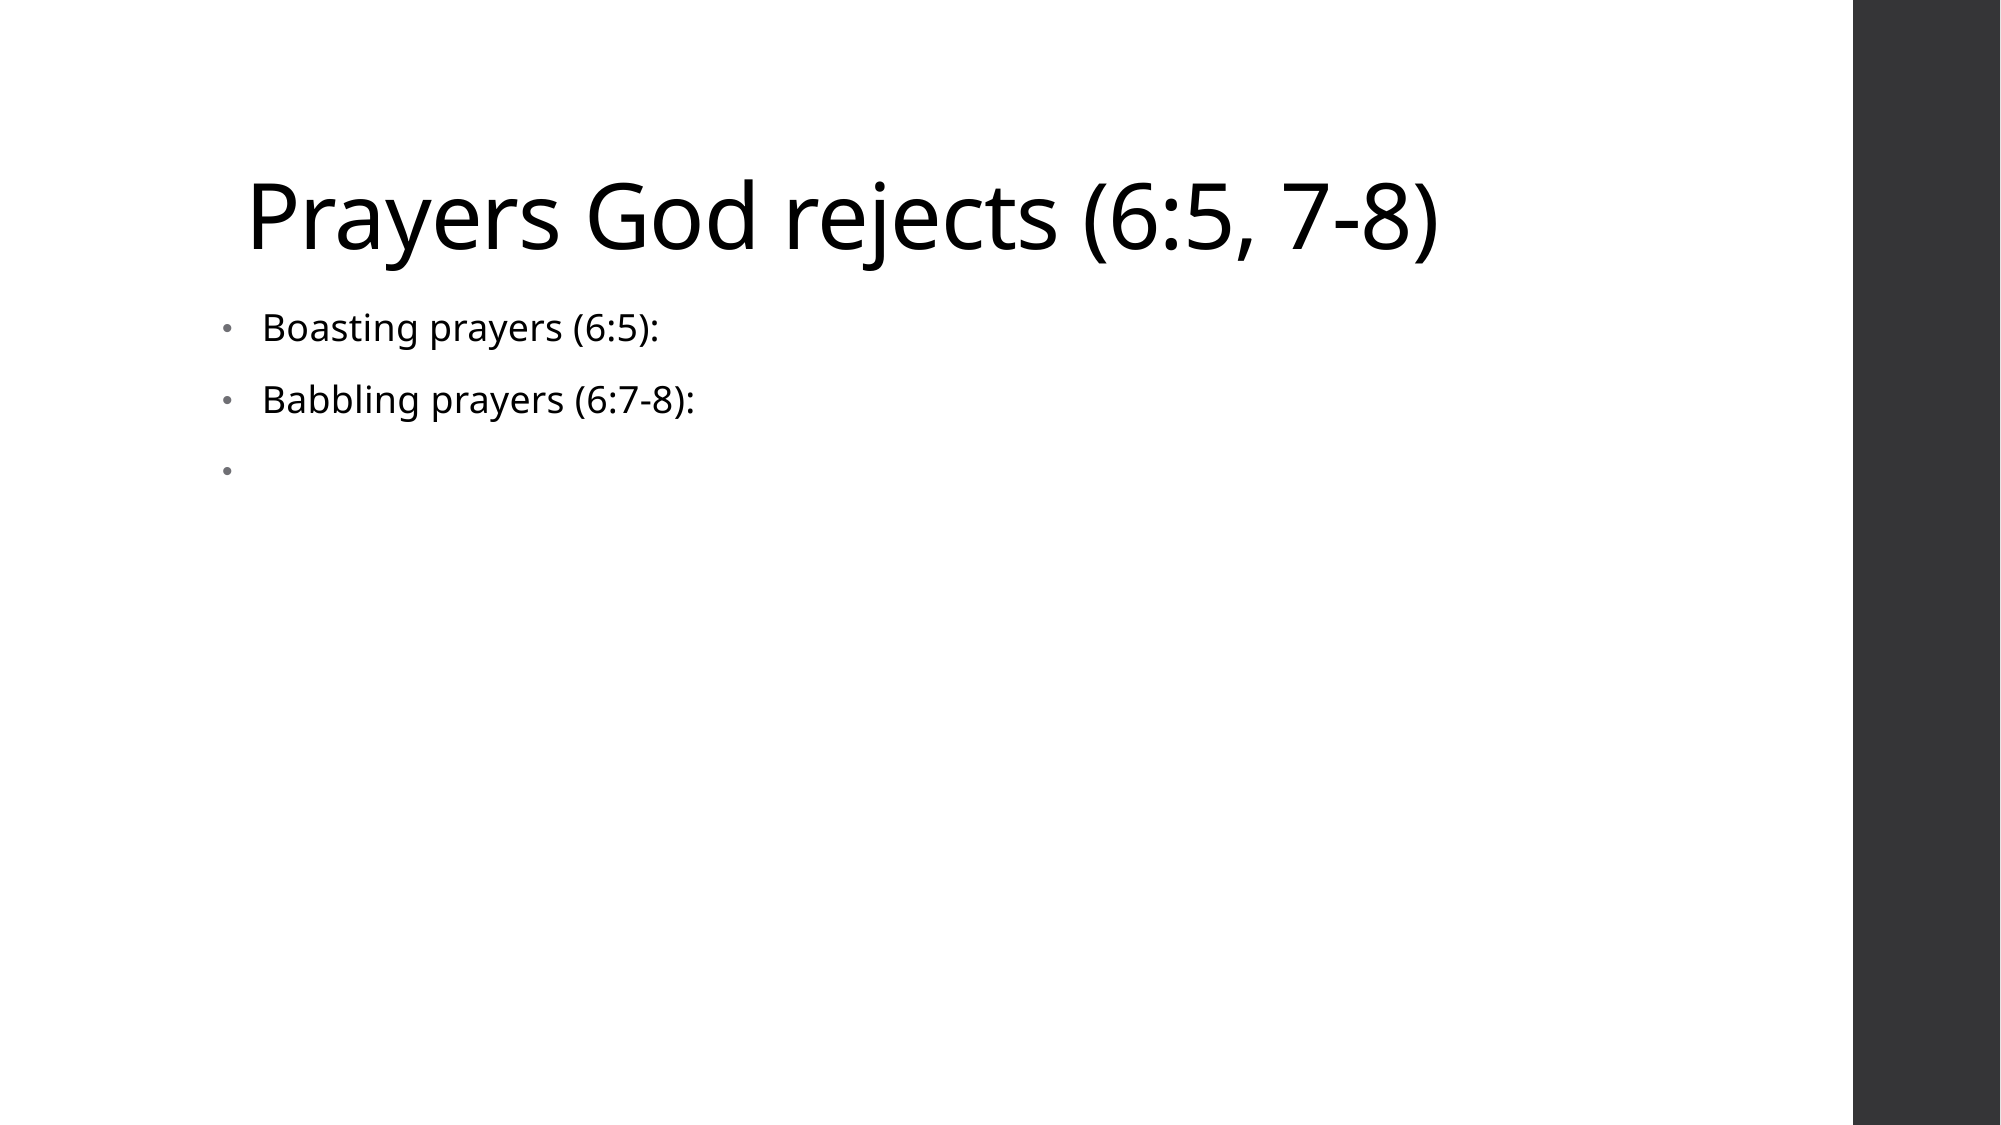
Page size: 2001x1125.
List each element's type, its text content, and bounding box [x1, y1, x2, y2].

list Boasting prayers (6:5): Babbling prayers (6:7-8): [206, 299, 1617, 1014]
title Prayers God rejects (6:5, 7-8) [206, 60, 1797, 278]
